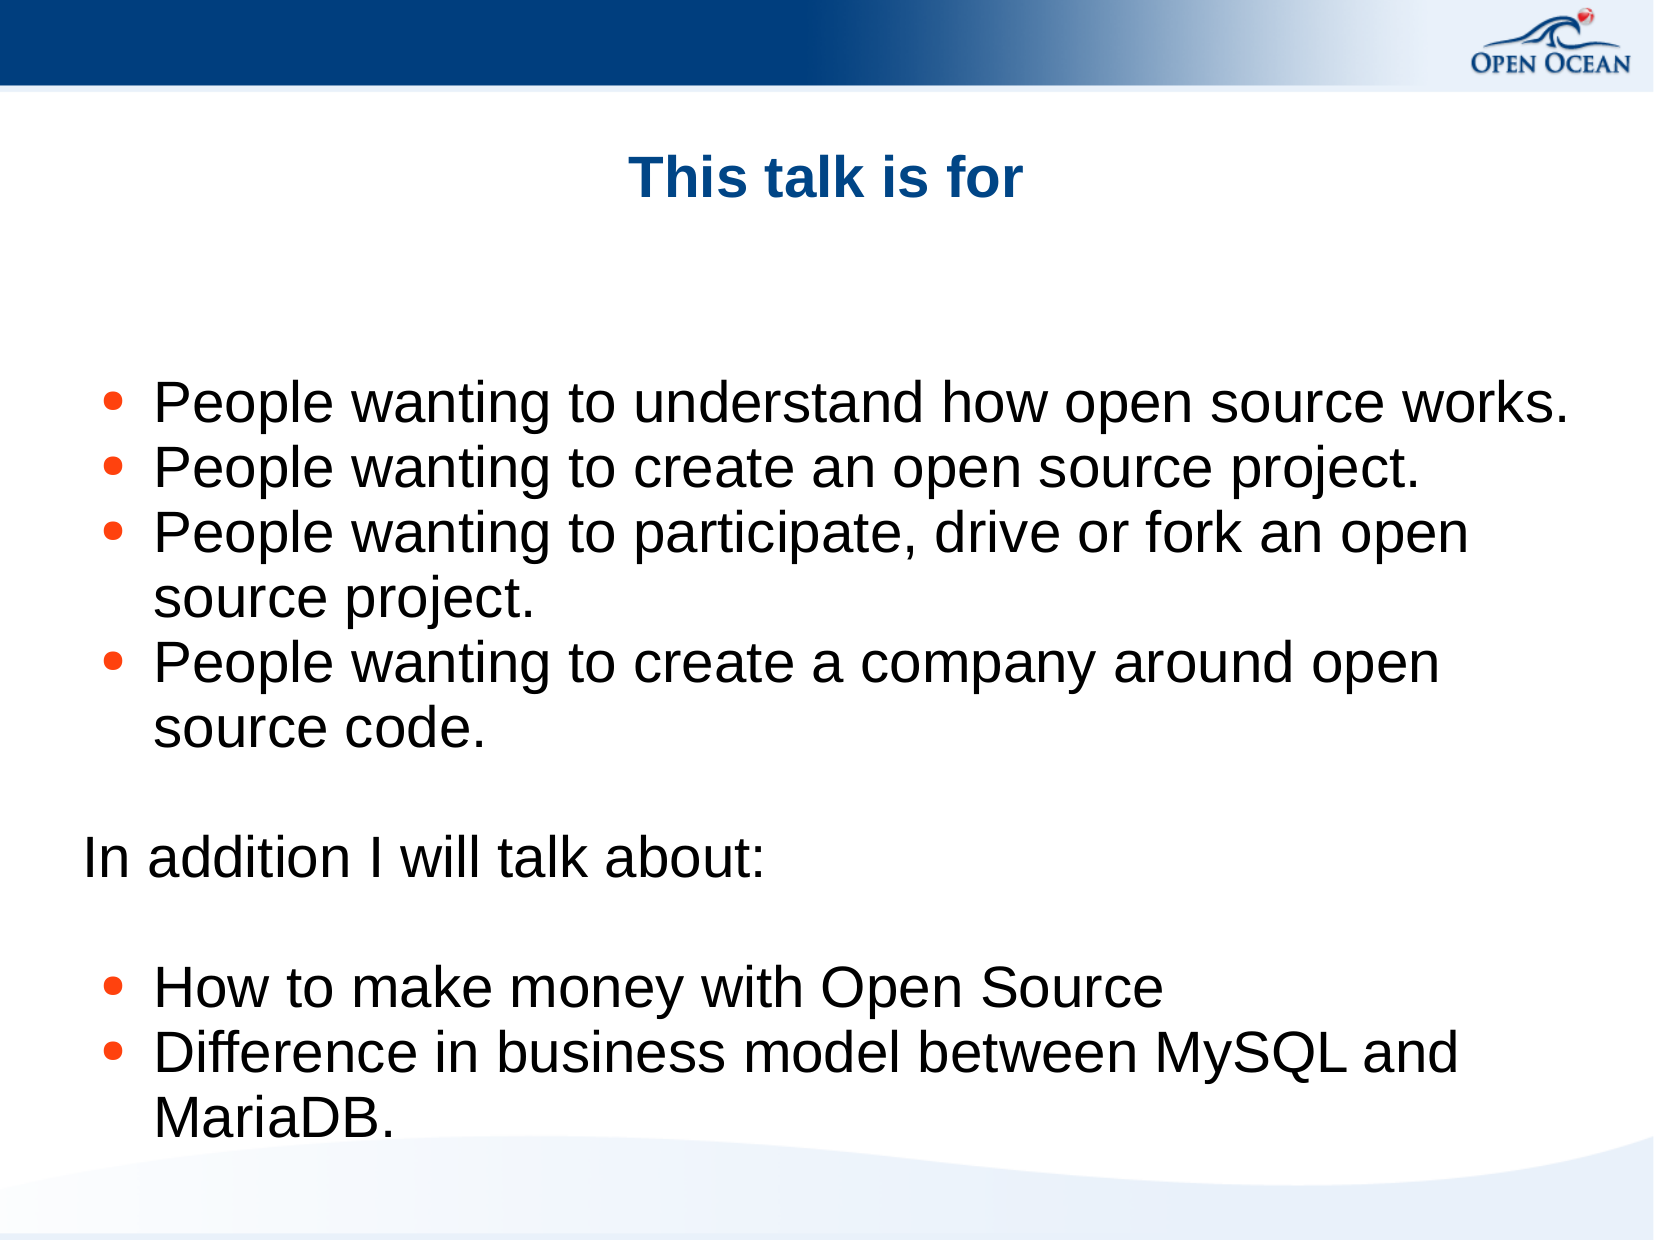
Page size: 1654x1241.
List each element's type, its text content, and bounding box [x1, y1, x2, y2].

title This talk is for [82, 95, 1571, 259]
picture [0, 0, 1654, 1240]
list People wanting to understand how open source works. People wanting to create an open source project. People wanting to participate, drive or fork an open source project. People wanting to create a company around open source code. In addition I will talk about: How to make money with Open Source Difference in business model between MySQL and MariaDB. [82, 295, 1621, 1151]
